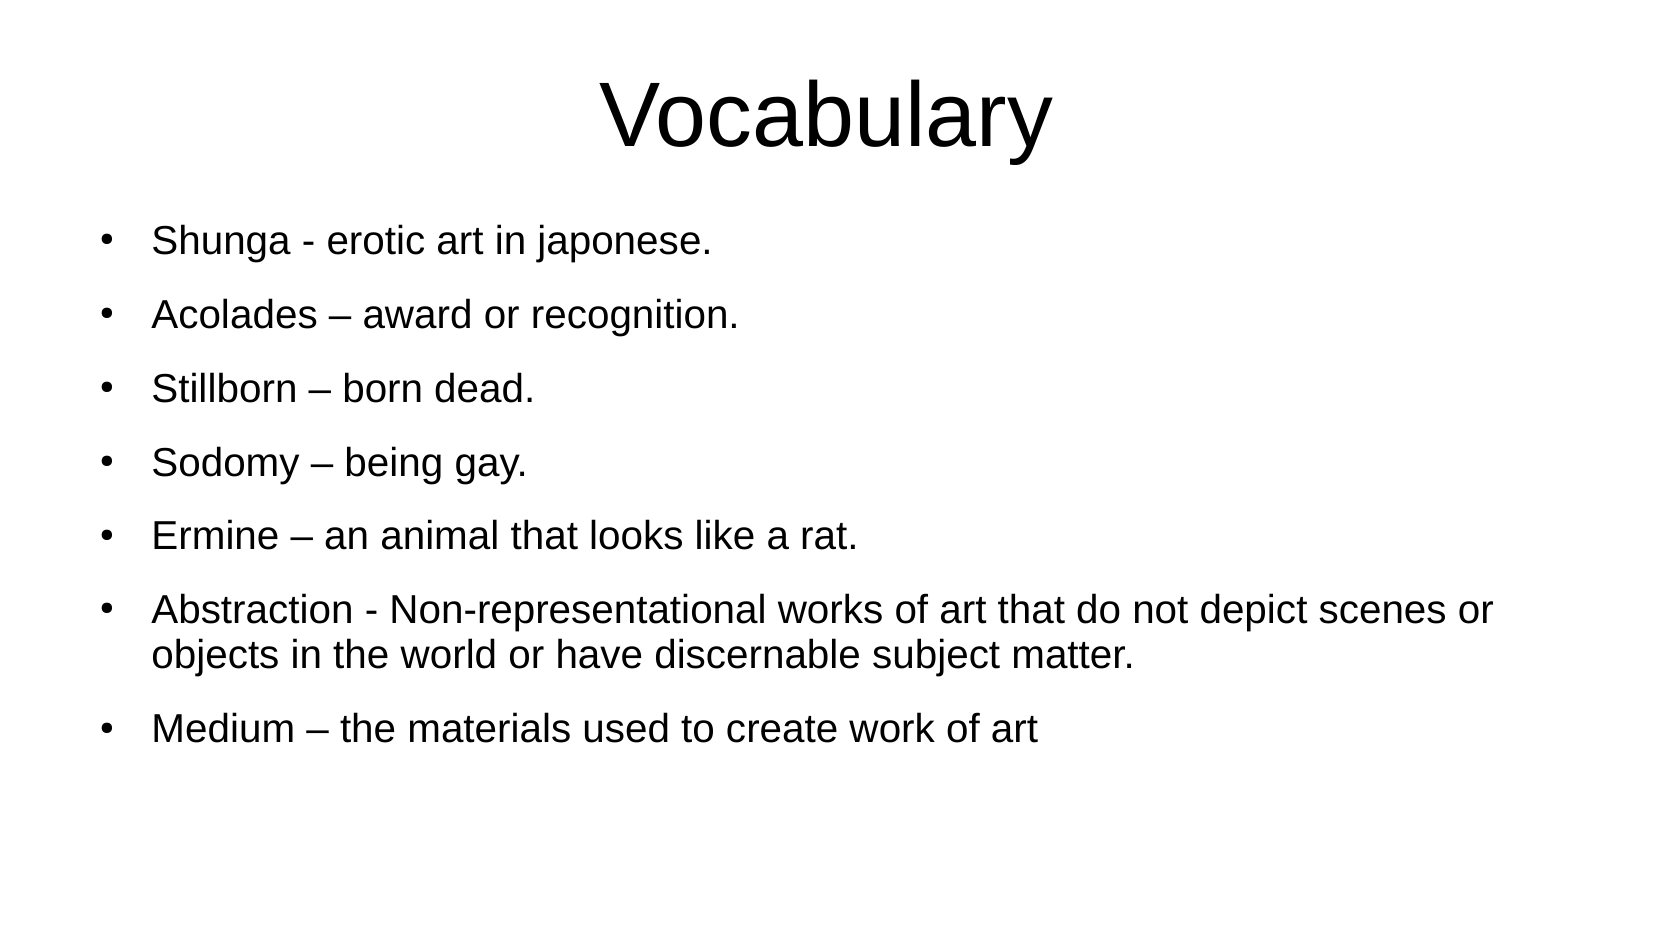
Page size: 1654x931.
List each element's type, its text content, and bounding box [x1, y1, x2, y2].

title Vocabulary [82, 37, 1571, 193]
list Shunga - erotic art in japonese. Acolades – award or recognition. Stillborn – born dead. Sodomy – being gay. Ermine – an animal that looks like a rat. Abstraction - Non-representational works of art that do not depict scenes or objects in the world or have discernable subject matter. Medium – the materials used to create work of art [82, 217, 1571, 758]
